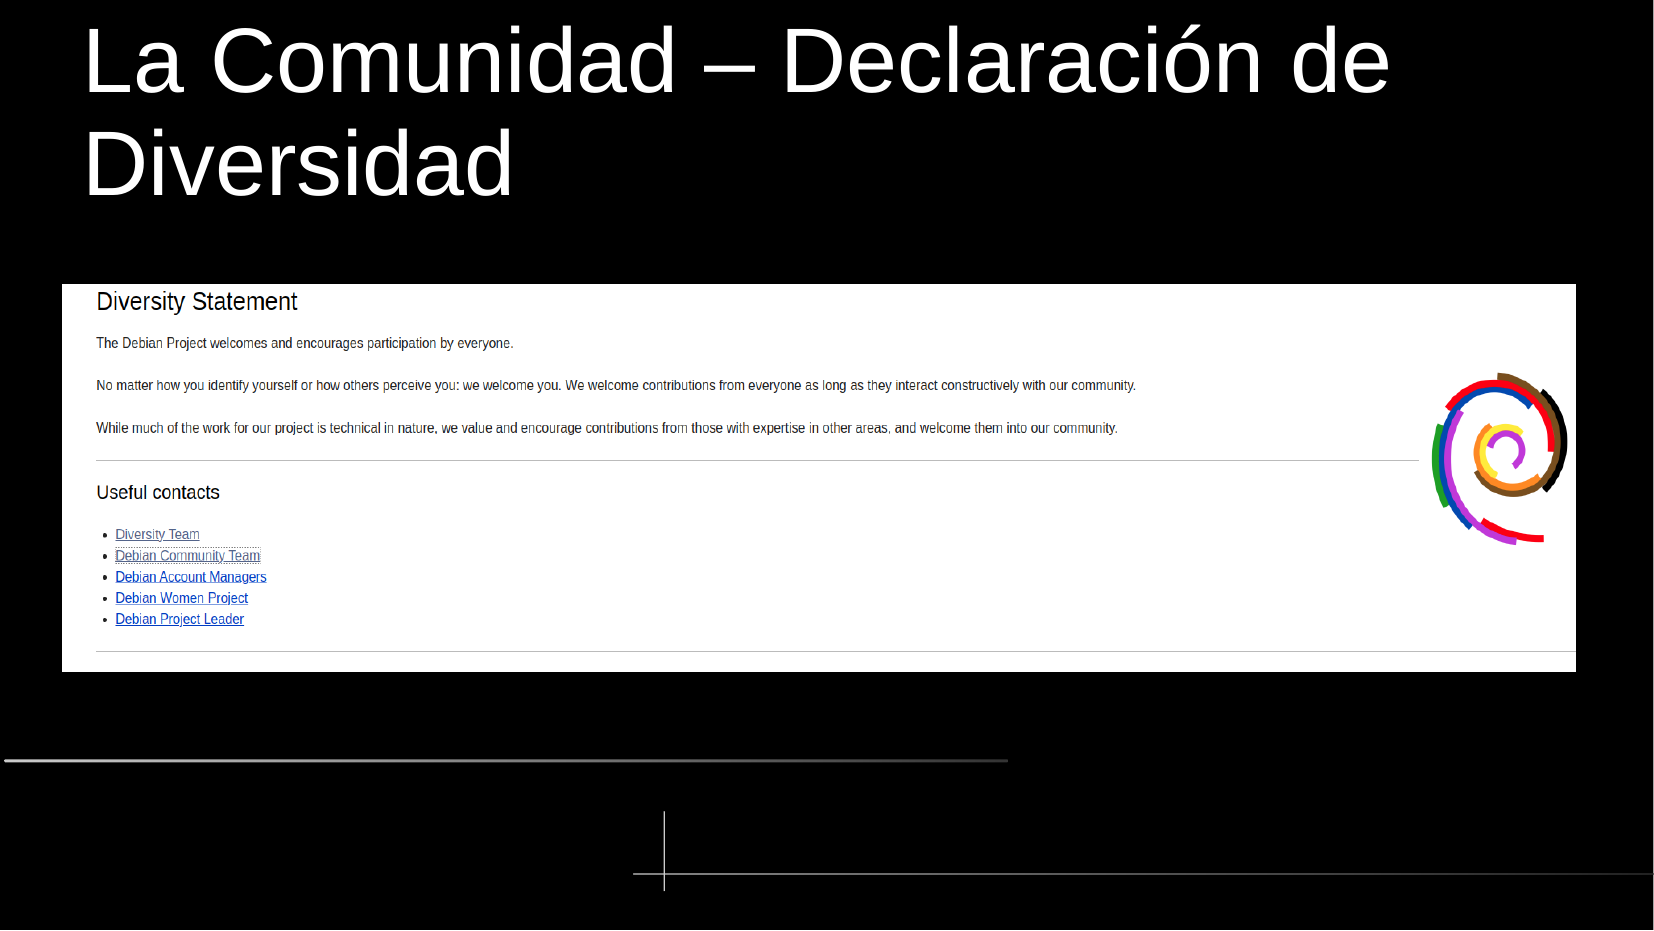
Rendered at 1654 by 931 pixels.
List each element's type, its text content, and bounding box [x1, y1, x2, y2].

title La Comunidad – Declaración de Diversidad [82, 9, 1591, 215]
picture [62, 284, 1576, 672]
